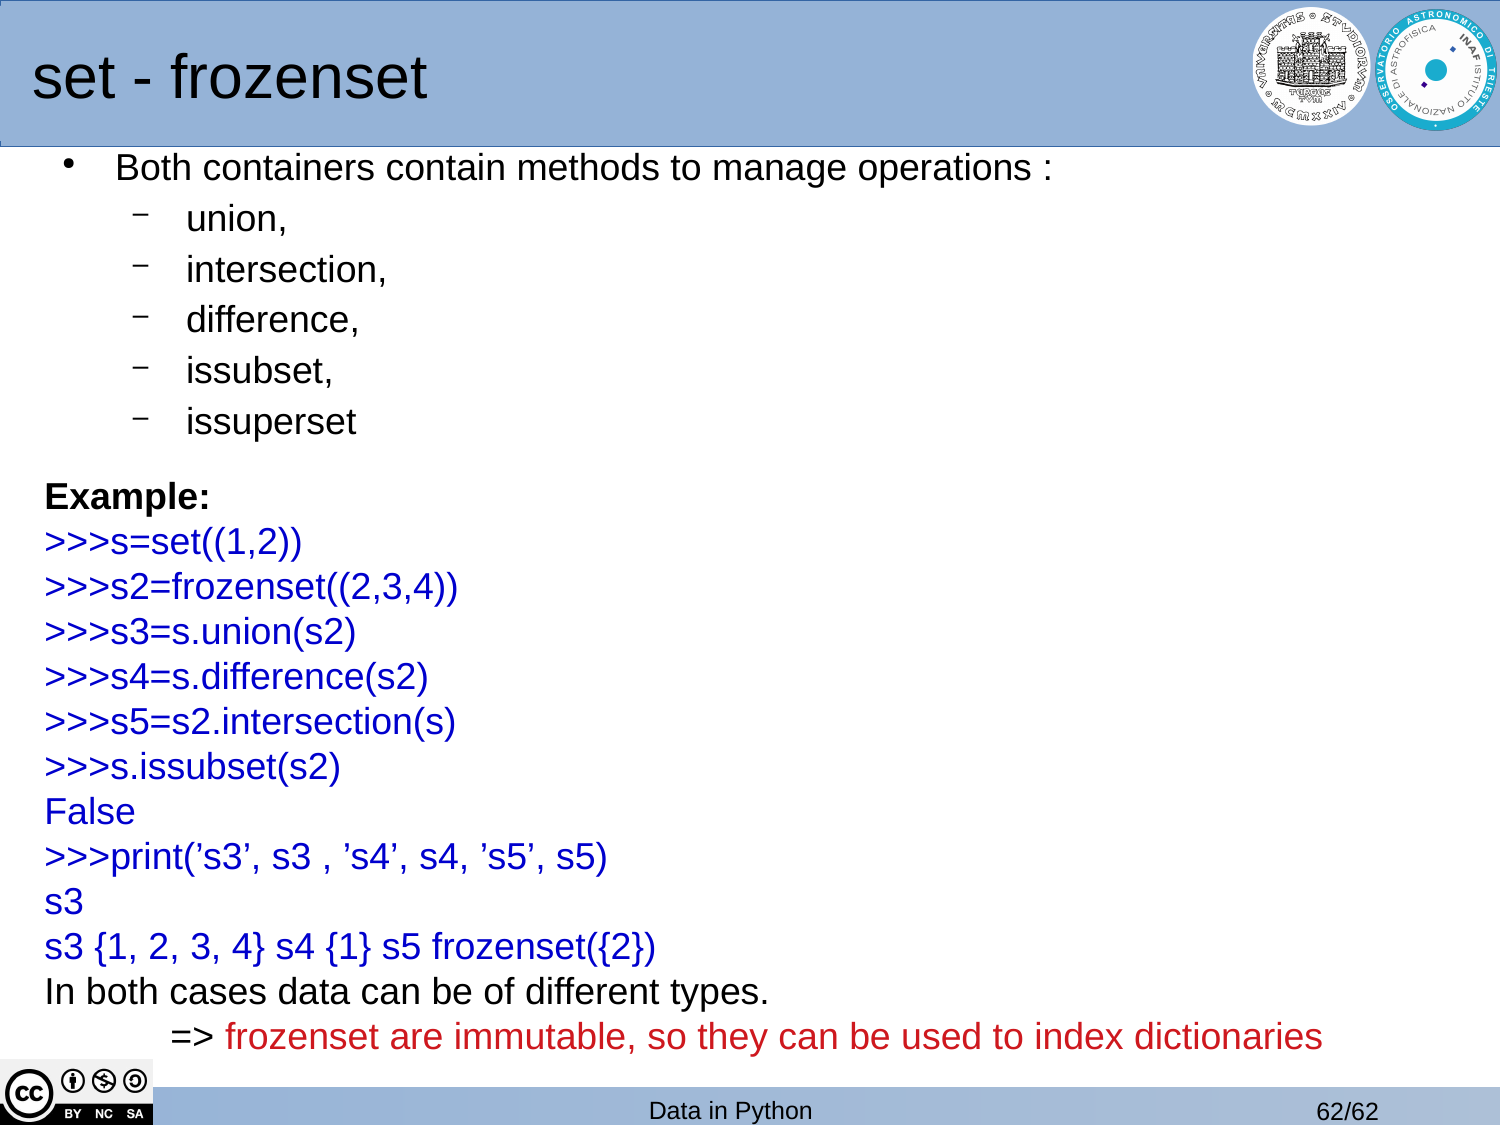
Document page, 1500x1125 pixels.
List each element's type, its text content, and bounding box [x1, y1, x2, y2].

picture [0, 1059, 153, 1125]
list Both containers contain methods to manage operations : union, intersection, difference, issubset, issuperset Example: >>>s=set((1,2)) >>>s2=frozenset((2,3,4)) >>>s3=s.union(s2) >>>s4=s.difference(s2) >>>s5=s2.intersection(s) >>>s.issubset(s2) False >>>print(’s3’, s3 , ’s4’, s4, ’s5’, s5) s3 s3 {1, 2, 3, 4} s4 {1} s5 frozenset({2}) In both cases data can be of different types. => frozenset are immutable, so they can be used to index dictionaries In both cases data can be of different types. => frozenset are immutable, so they can be used to index dictionaries [29, 135, 1500, 1048]
text_box set - frozenset [0, 5, 1253, 141]
picture [1253, 0, 1500, 135]
